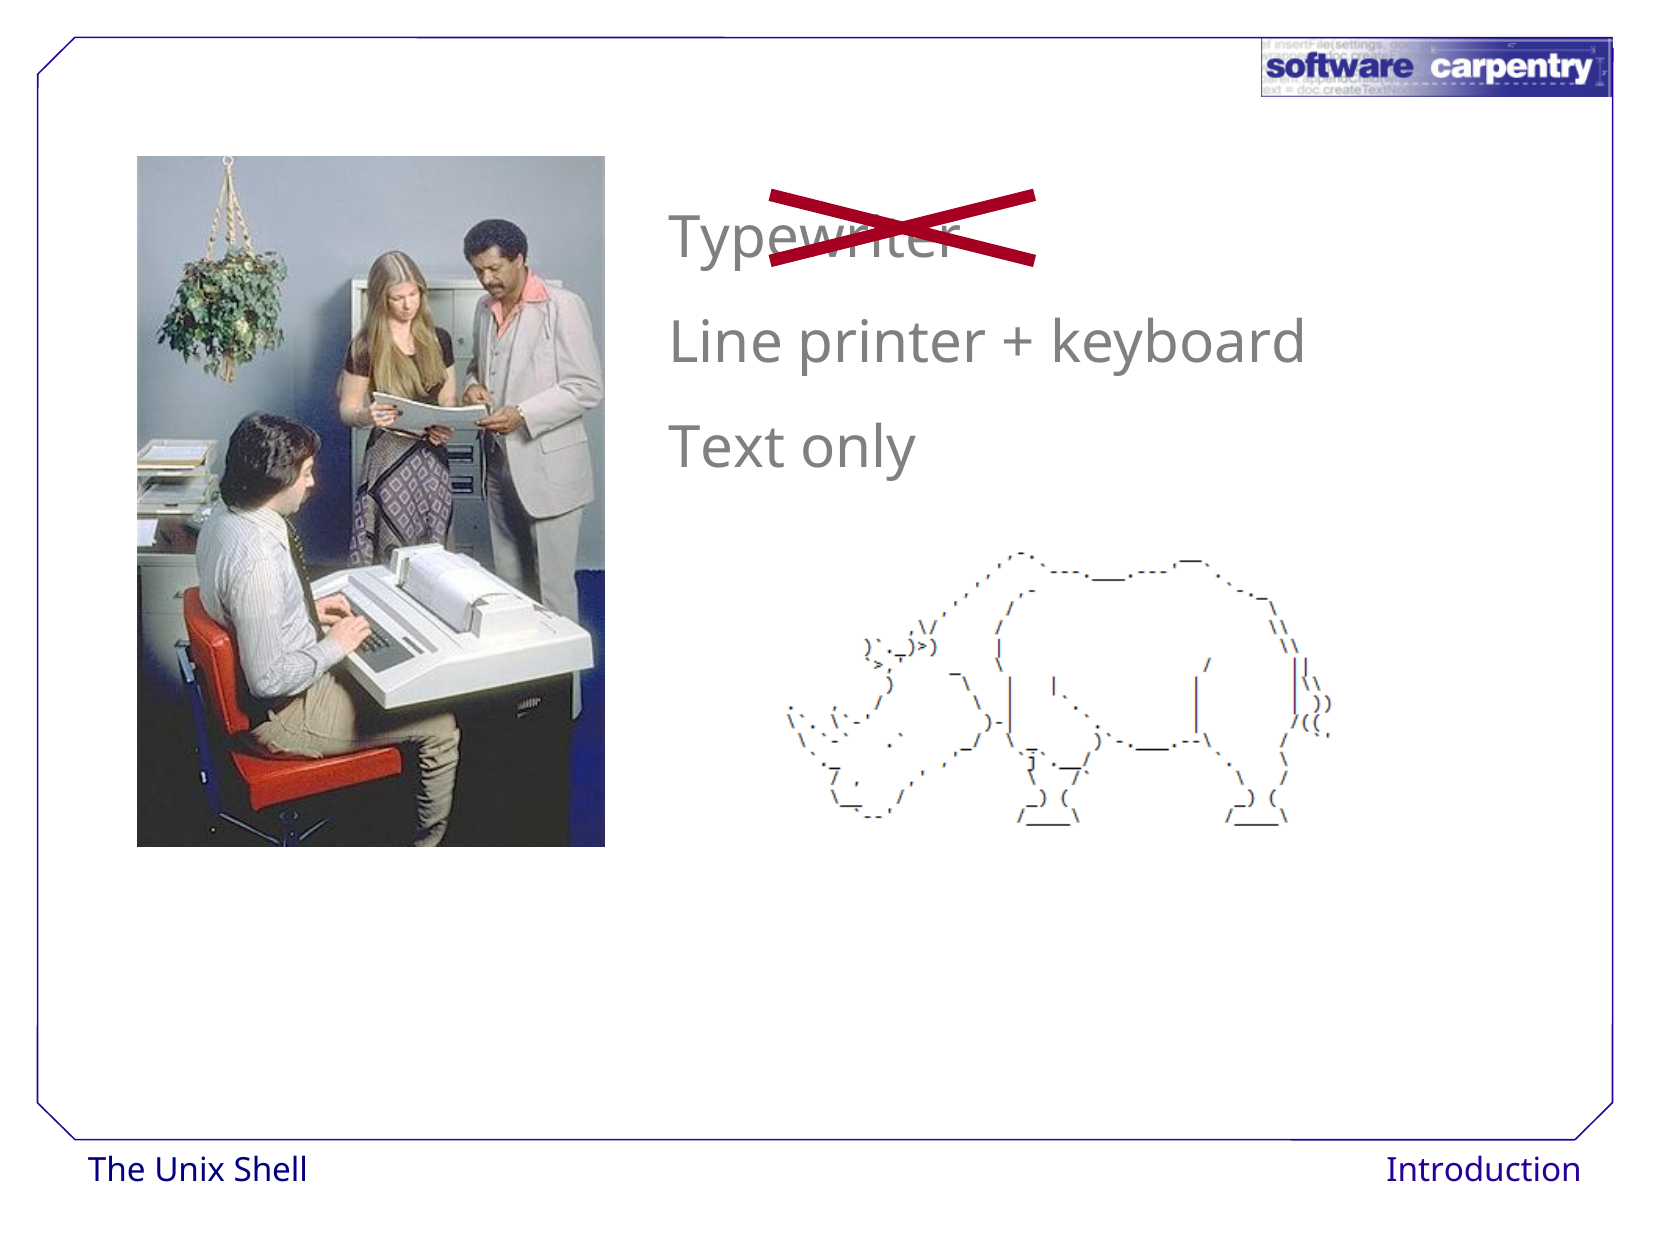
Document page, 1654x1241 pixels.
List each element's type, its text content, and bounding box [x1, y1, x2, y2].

picture [137, 156, 605, 847]
picture [770, 534, 1360, 848]
text_box Typewriter Line printer + keyboard Text only [653, 157, 1473, 488]
picture [1261, 39, 1613, 97]
